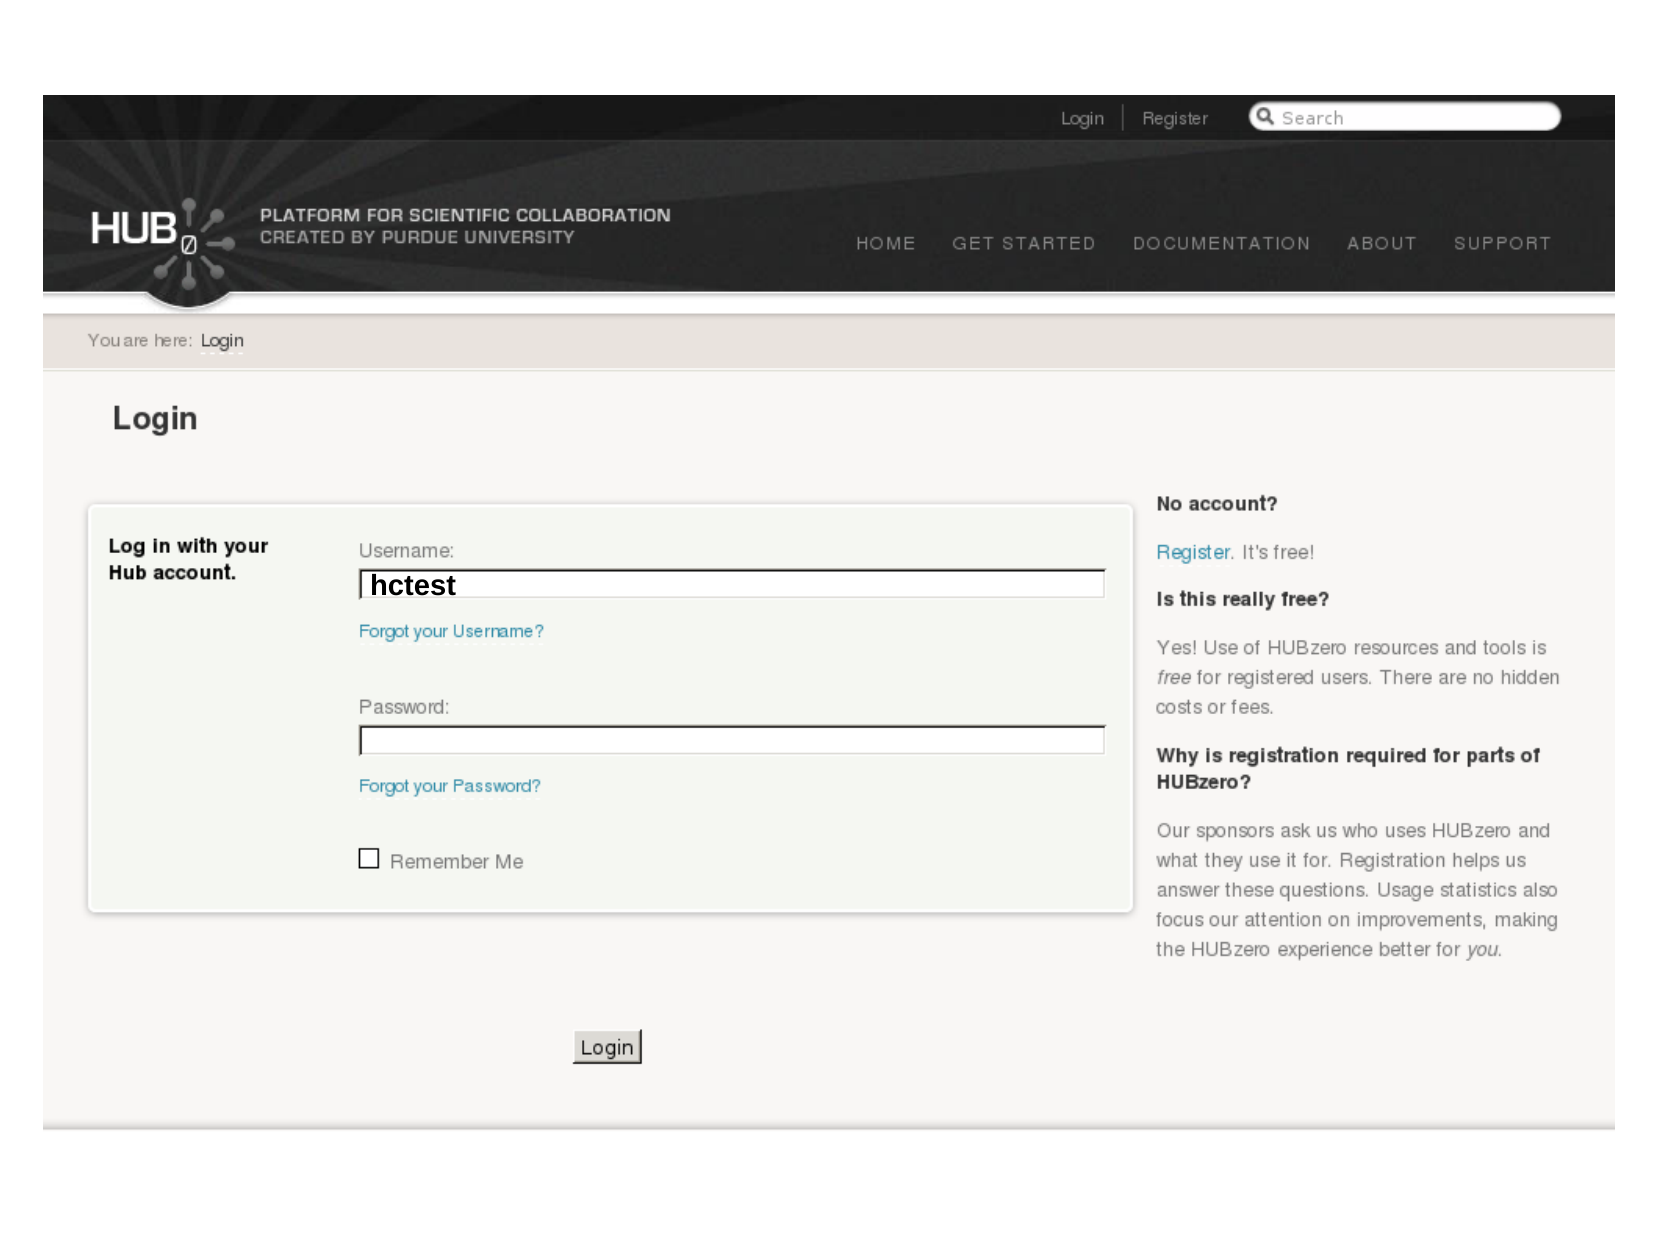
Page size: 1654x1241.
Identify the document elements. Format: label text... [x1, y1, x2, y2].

text_box hctest [355, 561, 472, 609]
picture [43, 95, 1615, 1148]
